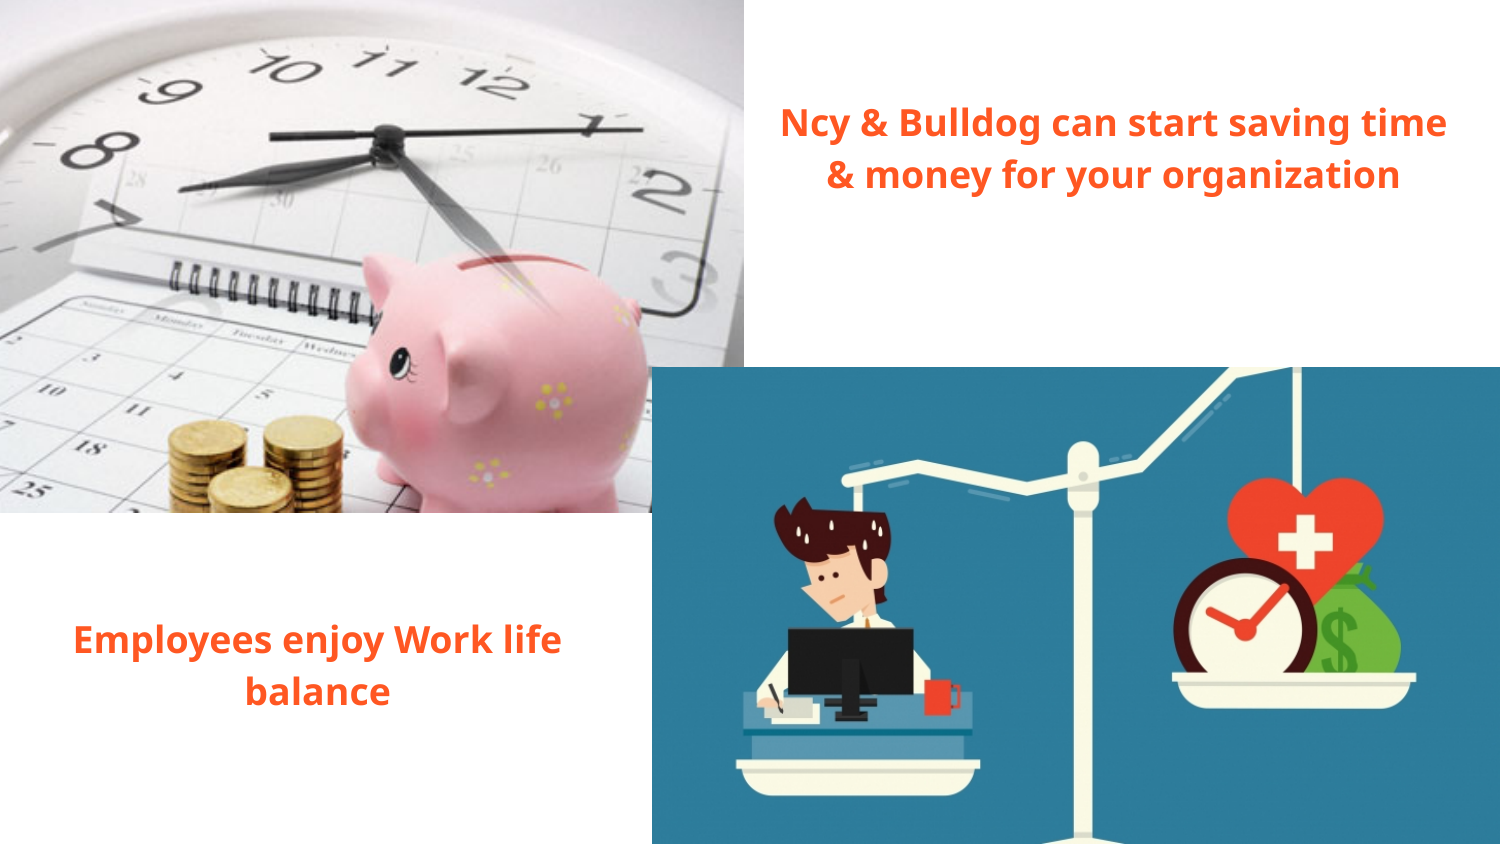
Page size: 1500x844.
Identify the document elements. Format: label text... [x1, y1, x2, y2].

text_box Employees enjoy Work life balance [43, 594, 593, 799]
text_box Ncy & Bulldog can start saving time & money for your organization [762, 77, 1466, 305]
picture [0, 0, 1500, 844]
